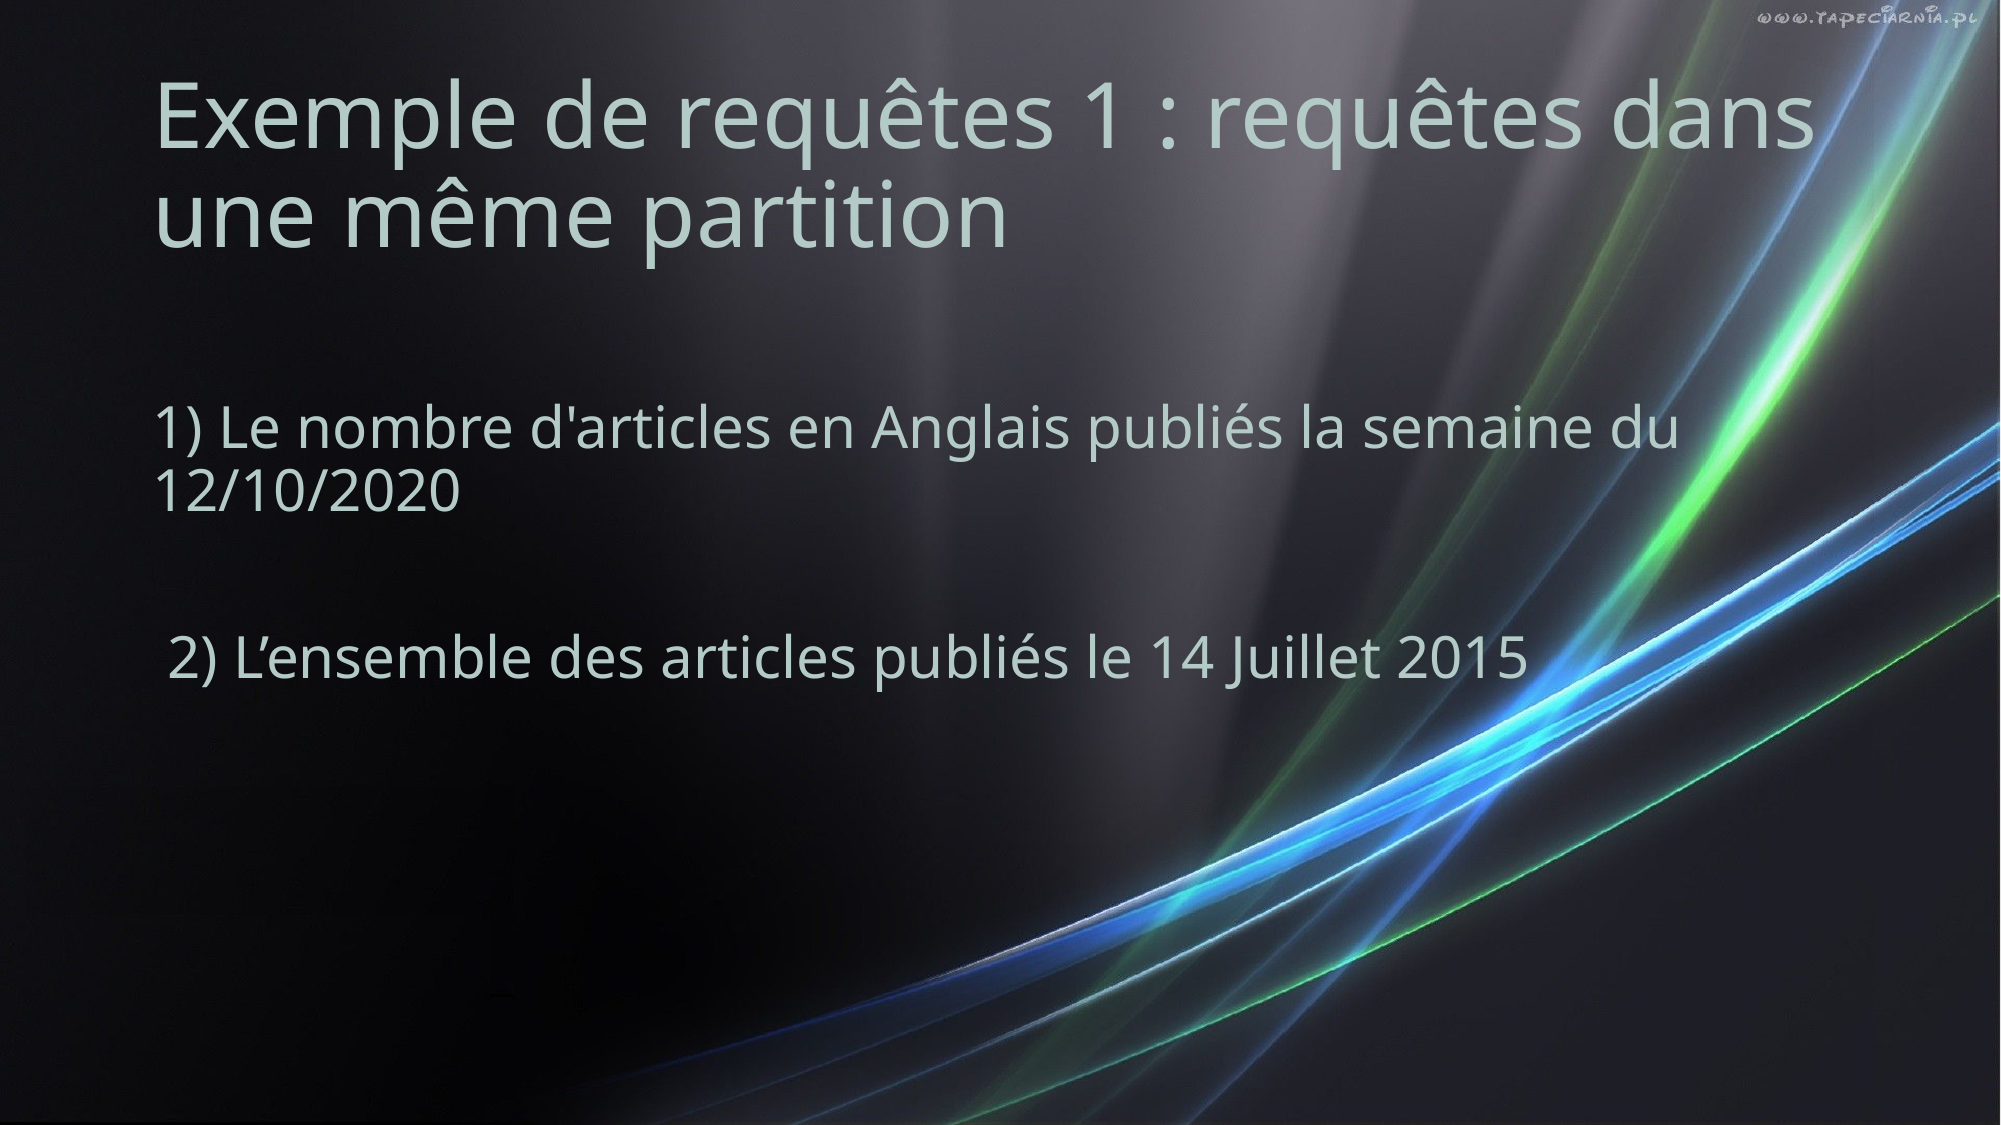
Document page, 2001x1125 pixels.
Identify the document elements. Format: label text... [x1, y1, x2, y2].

picture [0, 0, 2001, 1125]
title Exemple de requêtes 1 : requêtes dans une même partition [137, 59, 1863, 278]
list 1) Le nombre d'articles en Anglais publiés la semaine du 12/10/2020 2) L’ensemble des articles publiés le 14 Juillet 2015 [137, 299, 1863, 1014]
